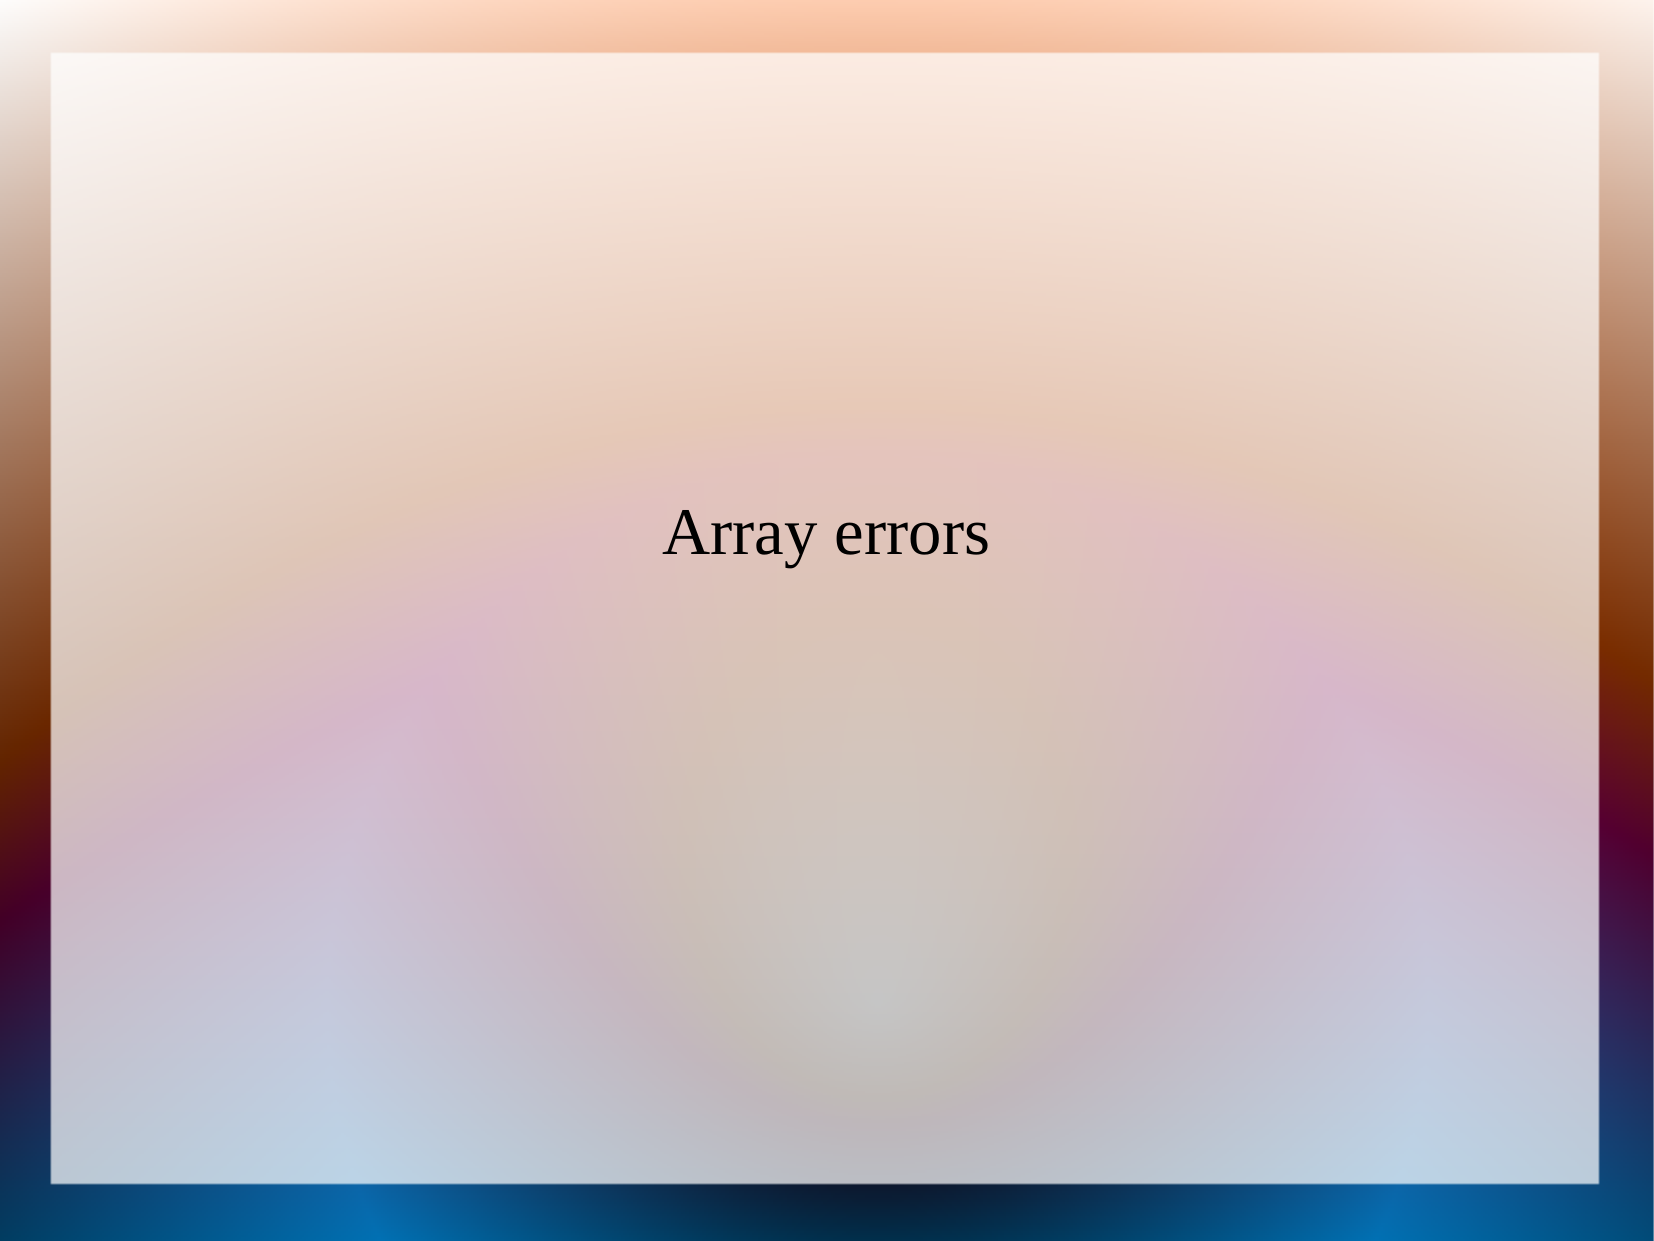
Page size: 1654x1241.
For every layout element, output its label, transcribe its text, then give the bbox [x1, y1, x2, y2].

picture [0, 0, 1654, 1241]
subtitle Array errors [82, 55, 1571, 1010]
